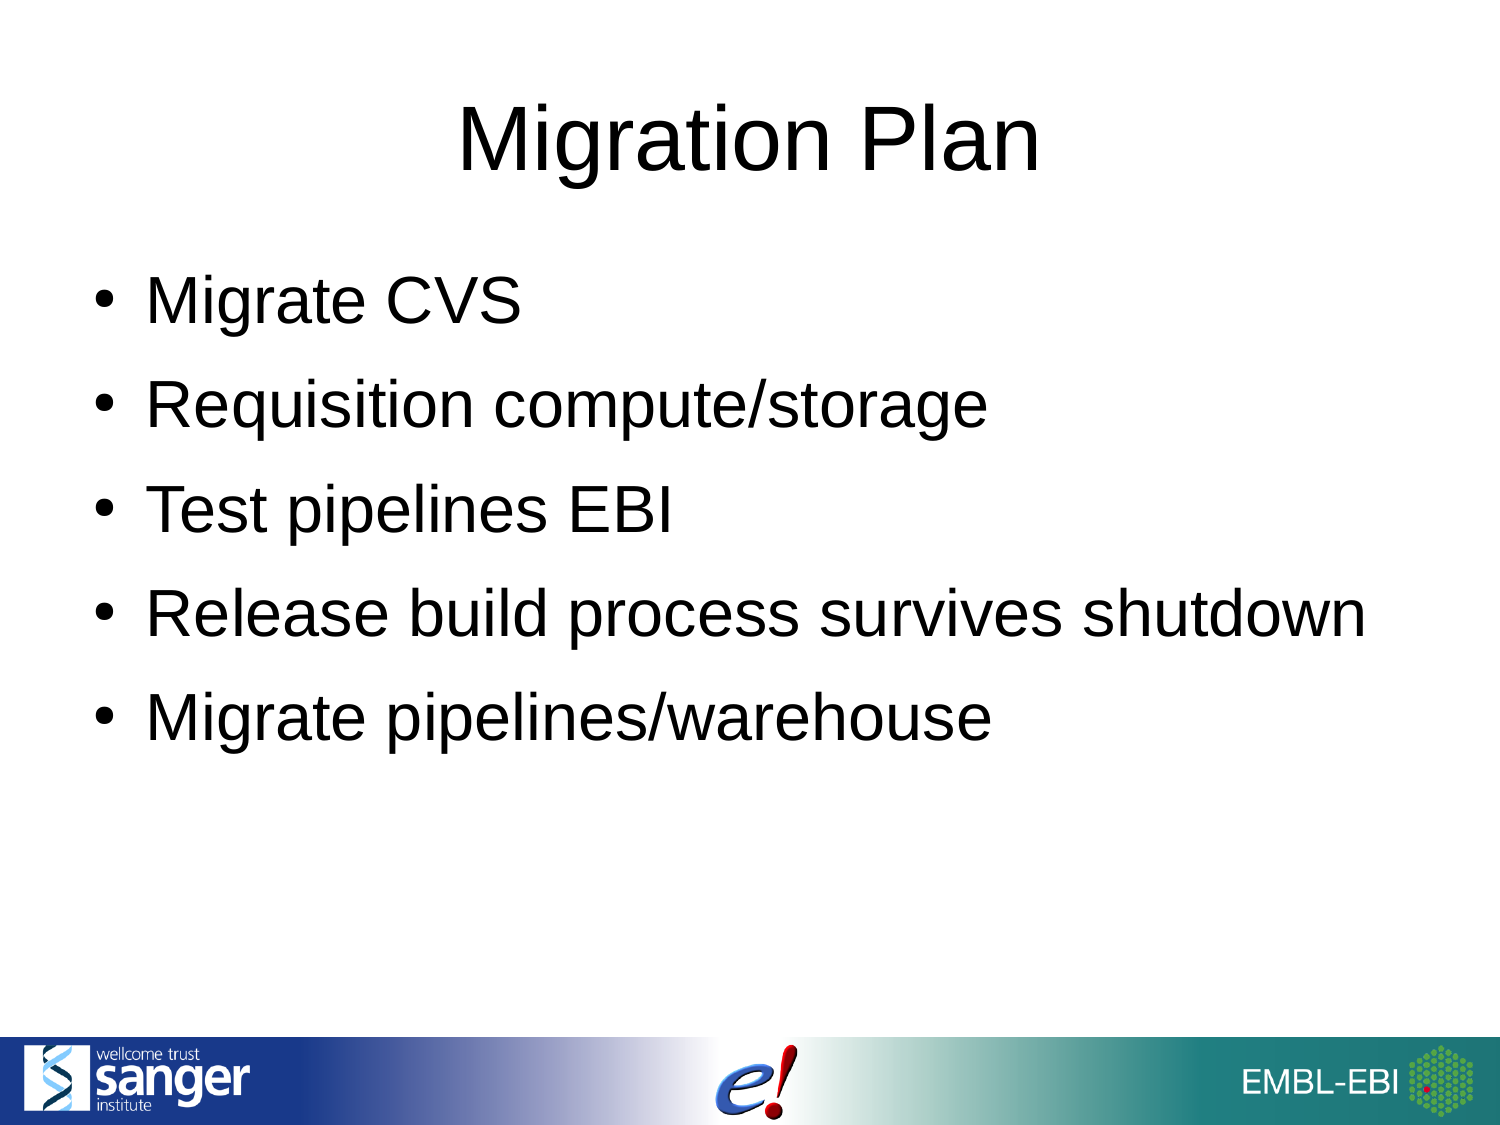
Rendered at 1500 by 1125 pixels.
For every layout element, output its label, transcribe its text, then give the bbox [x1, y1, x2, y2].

picture [0, 1037, 1500, 1125]
list Migrate CVS Requisition compute/storage Test pipelines EBI Release build process survives shutdown Migrate pipelines/warehouse [75, 263, 1395, 916]
title Migration Plan [75, 44, 1425, 233]
